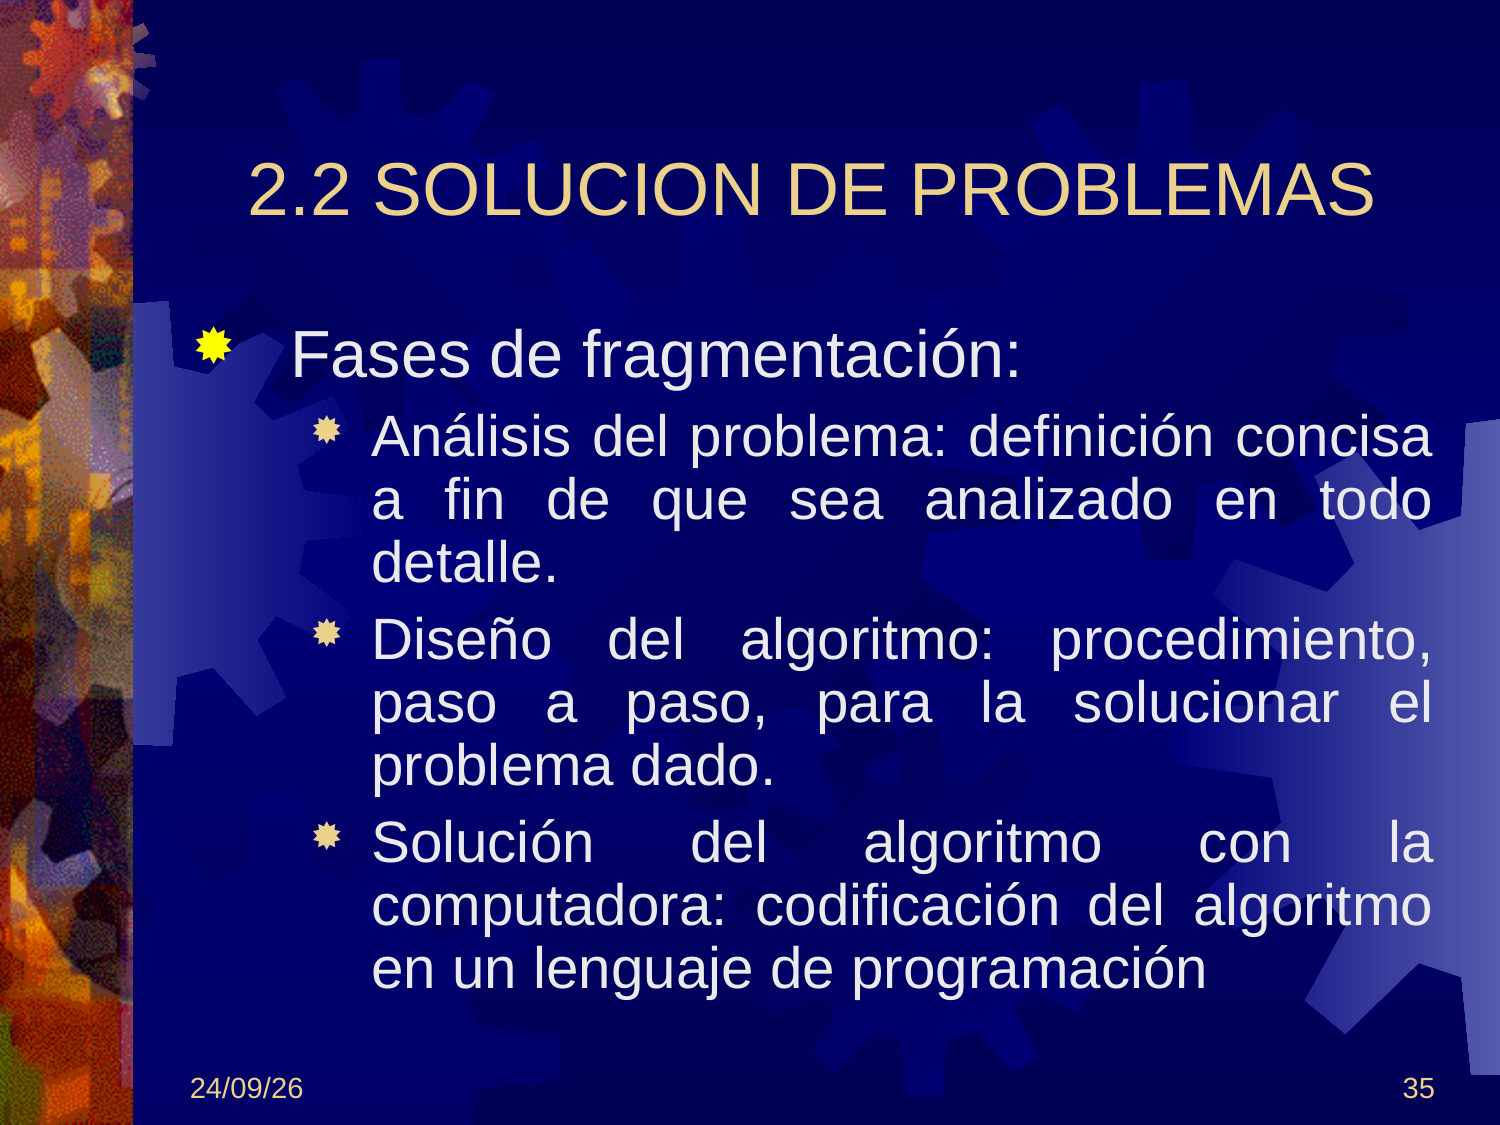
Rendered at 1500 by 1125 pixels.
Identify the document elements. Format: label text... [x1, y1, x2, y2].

picture [0, 0, 133, 1125]
text_box <número> [1137, 1037, 1450, 1113]
title 2.2 SOLUCION DE PROBLEMAS [174, 49, 1450, 238]
text_box 22/08/20 [174, 1037, 488, 1113]
list Fases de fragmentación: Análisis del problema: definición concisa a fin de que sea analizado en todo detalle. Diseño del algoritmo: procedimiento, paso a paso, para la solucionar el problema dado. Solución del algoritmo con la computadora: codificación del algoritmo en un lenguaje de programación [174, 312, 1450, 1025]
